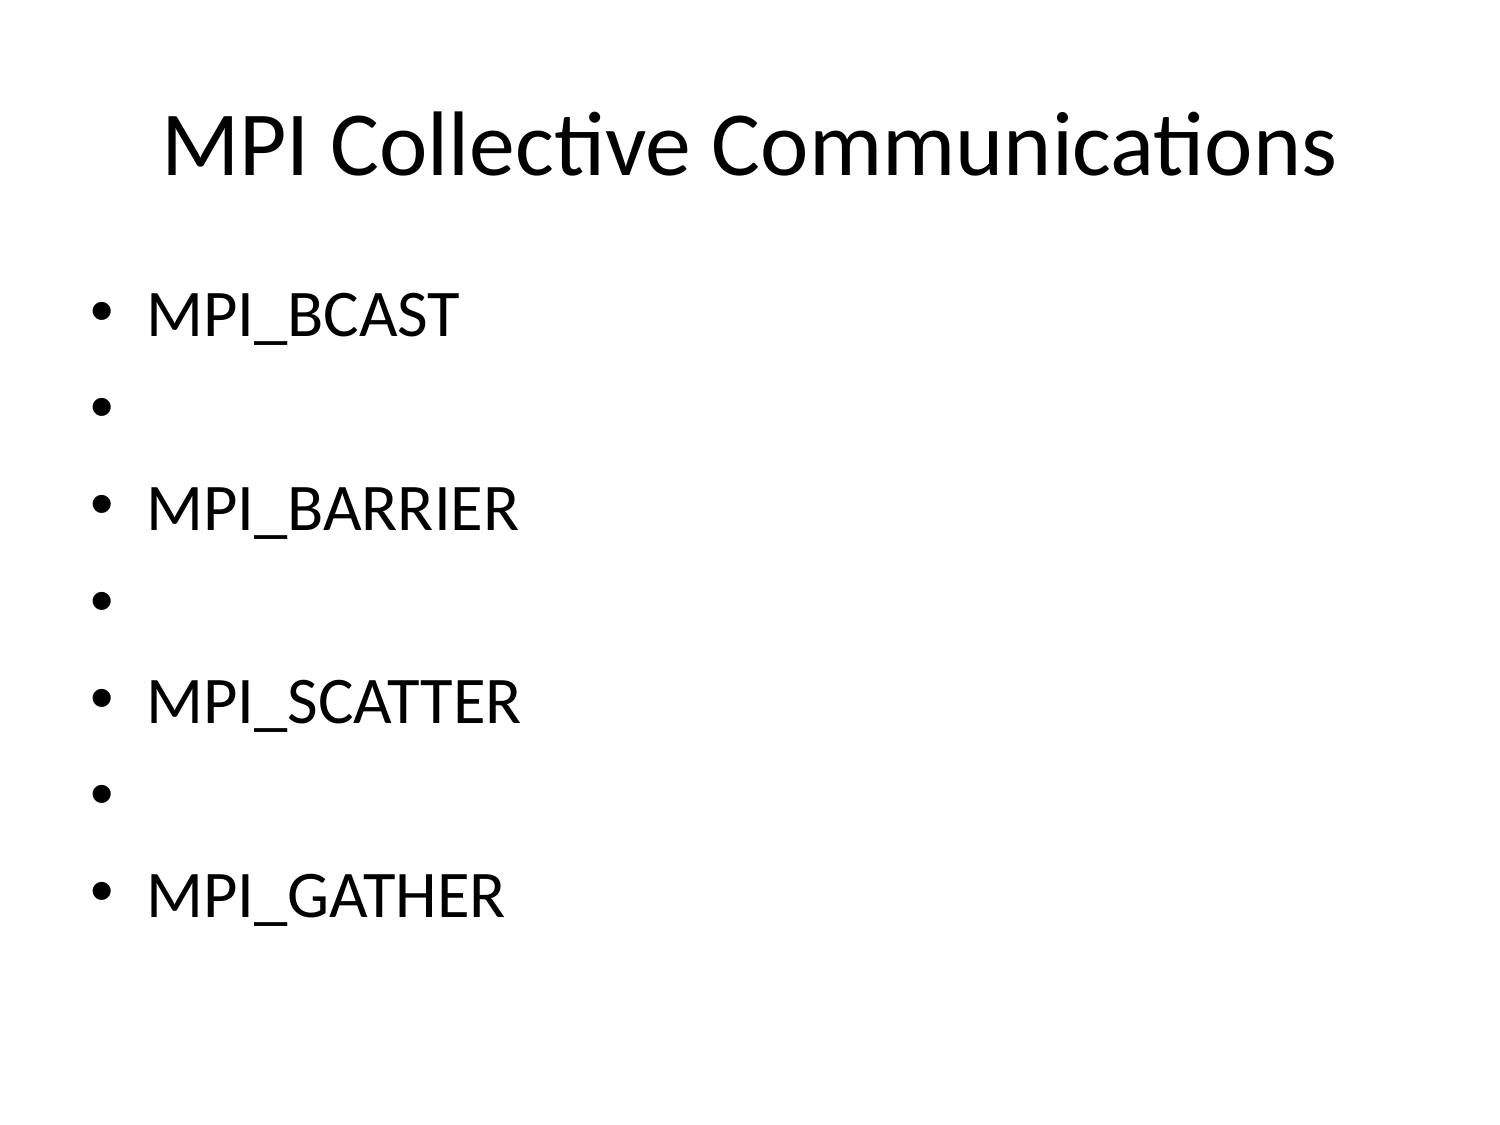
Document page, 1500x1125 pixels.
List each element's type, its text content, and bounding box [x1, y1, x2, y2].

list MPI_BCAST MPI_BARRIER MPI_SCATTER MPI_GATHER [75, 262, 1426, 1005]
title MPI Collective Communications [75, 45, 1426, 233]
